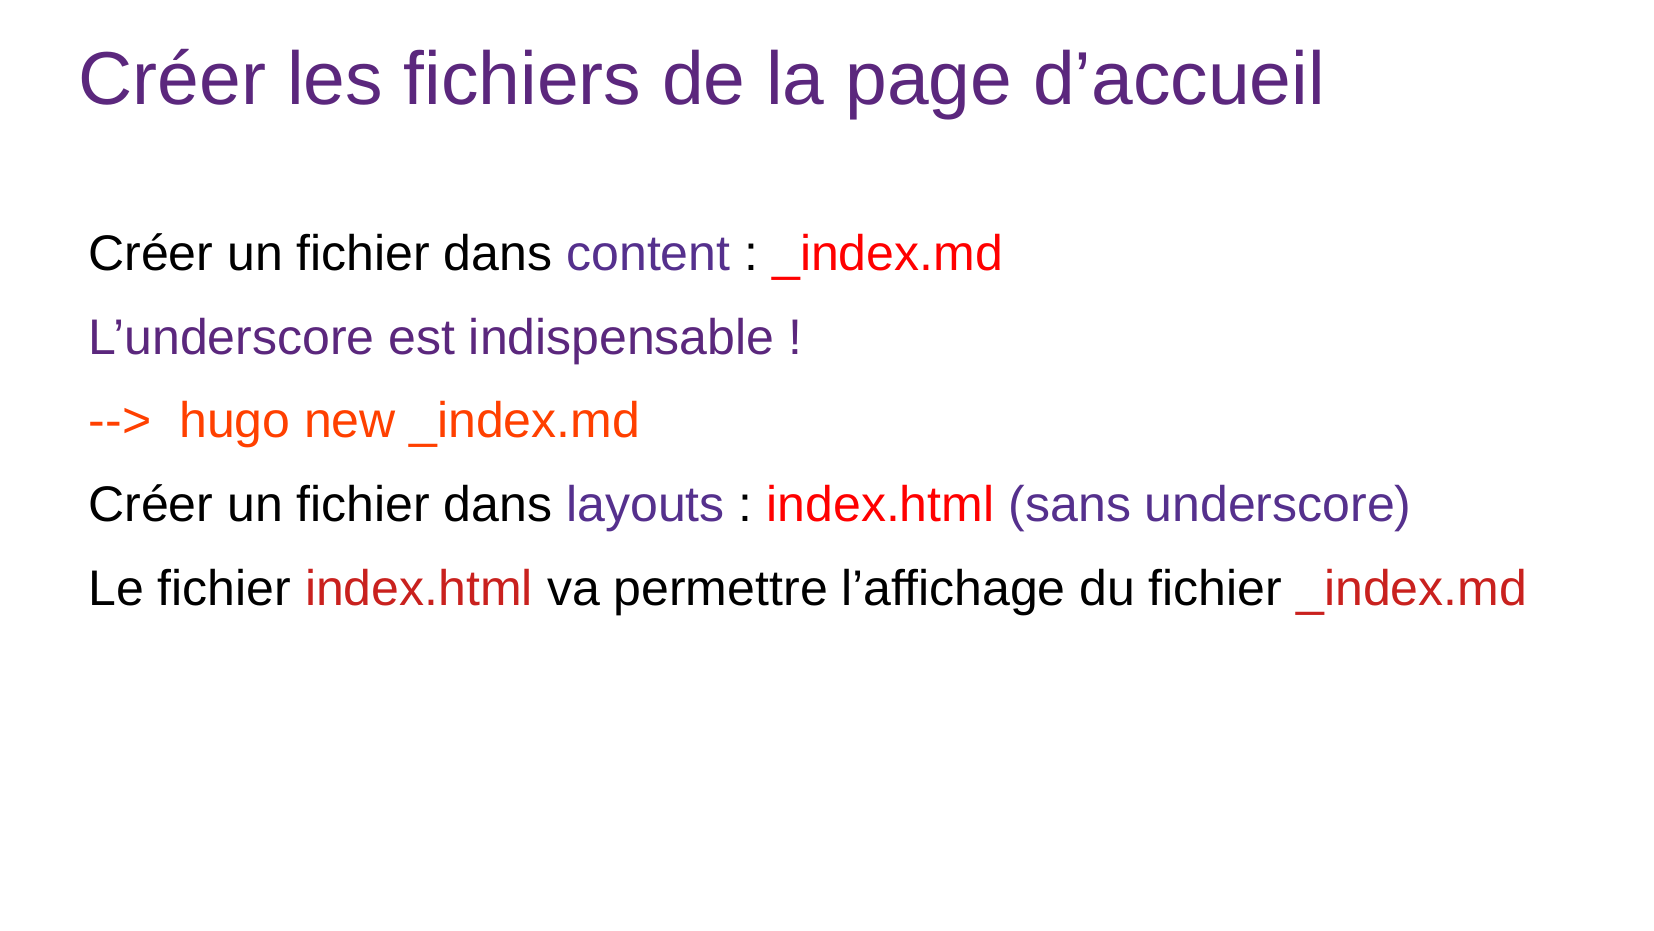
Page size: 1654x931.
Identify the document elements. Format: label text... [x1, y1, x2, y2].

title Créer les fichiers de la page d’accueil [78, 36, 1556, 148]
text_box Créer un fichier dans content : _index.md L’underscore est indispensable ! --> hugo new _index.md Créer un fichier dans layouts : index.html (sans underscore) Le fichier index.html va permettre l’affichage du fichier _index.md [88, 141, 1577, 792]
